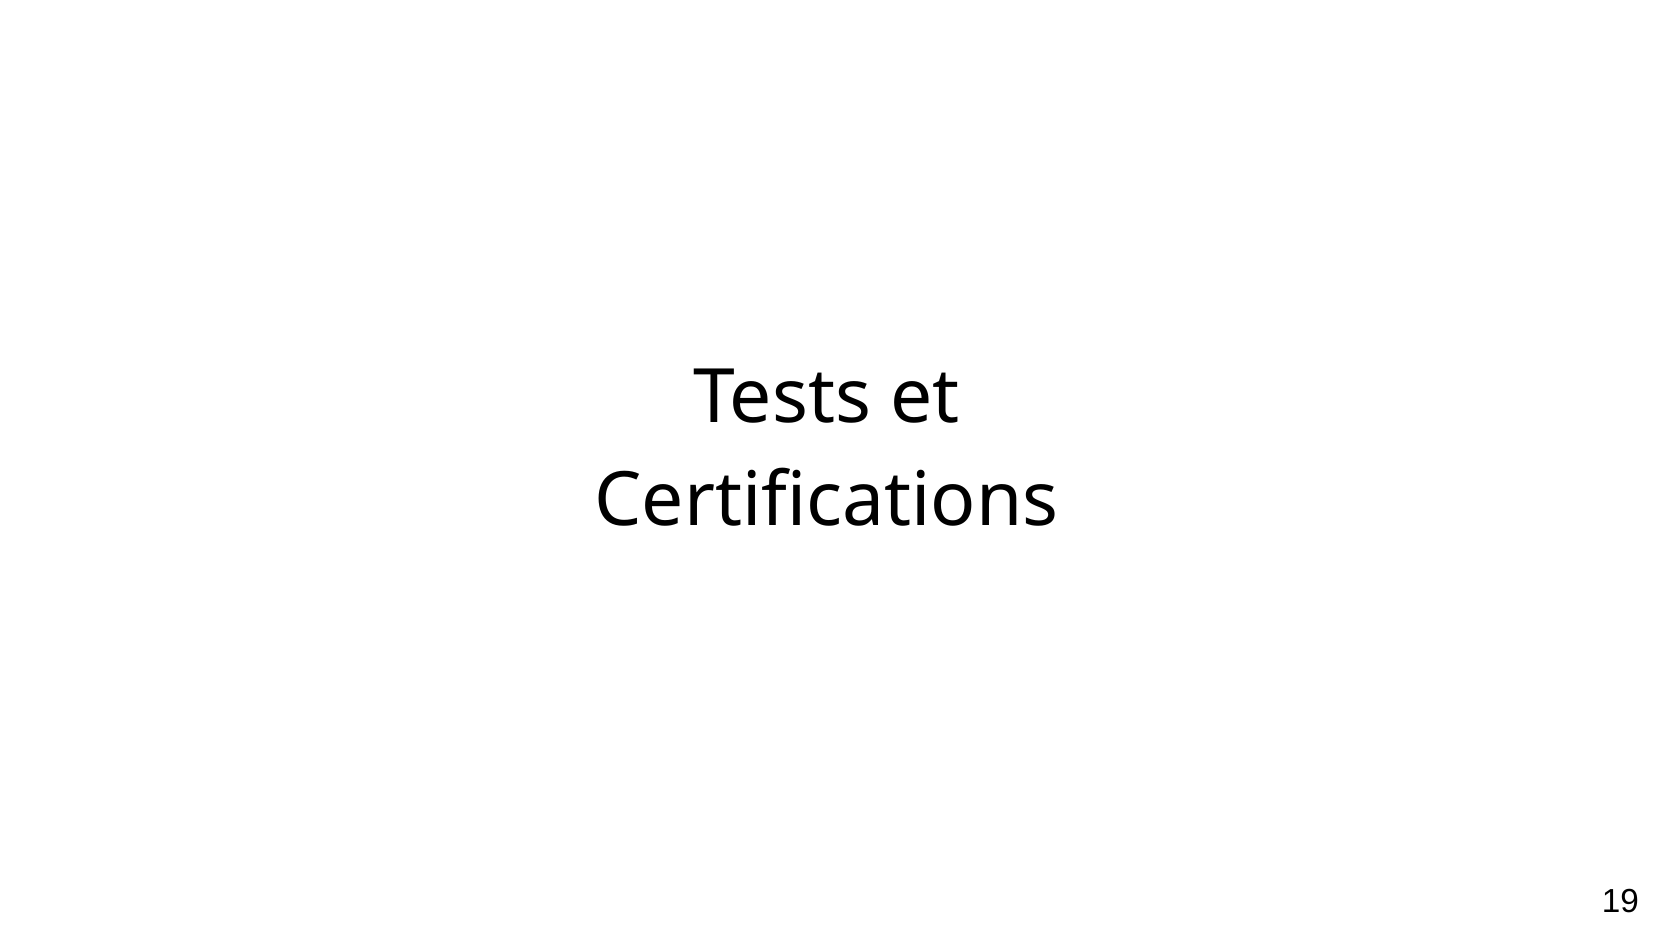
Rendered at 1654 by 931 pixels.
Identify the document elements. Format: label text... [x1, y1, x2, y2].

text_box <number> [1024, 874, 1654, 931]
text_box Tests et Certifications [437, 335, 1216, 595]
